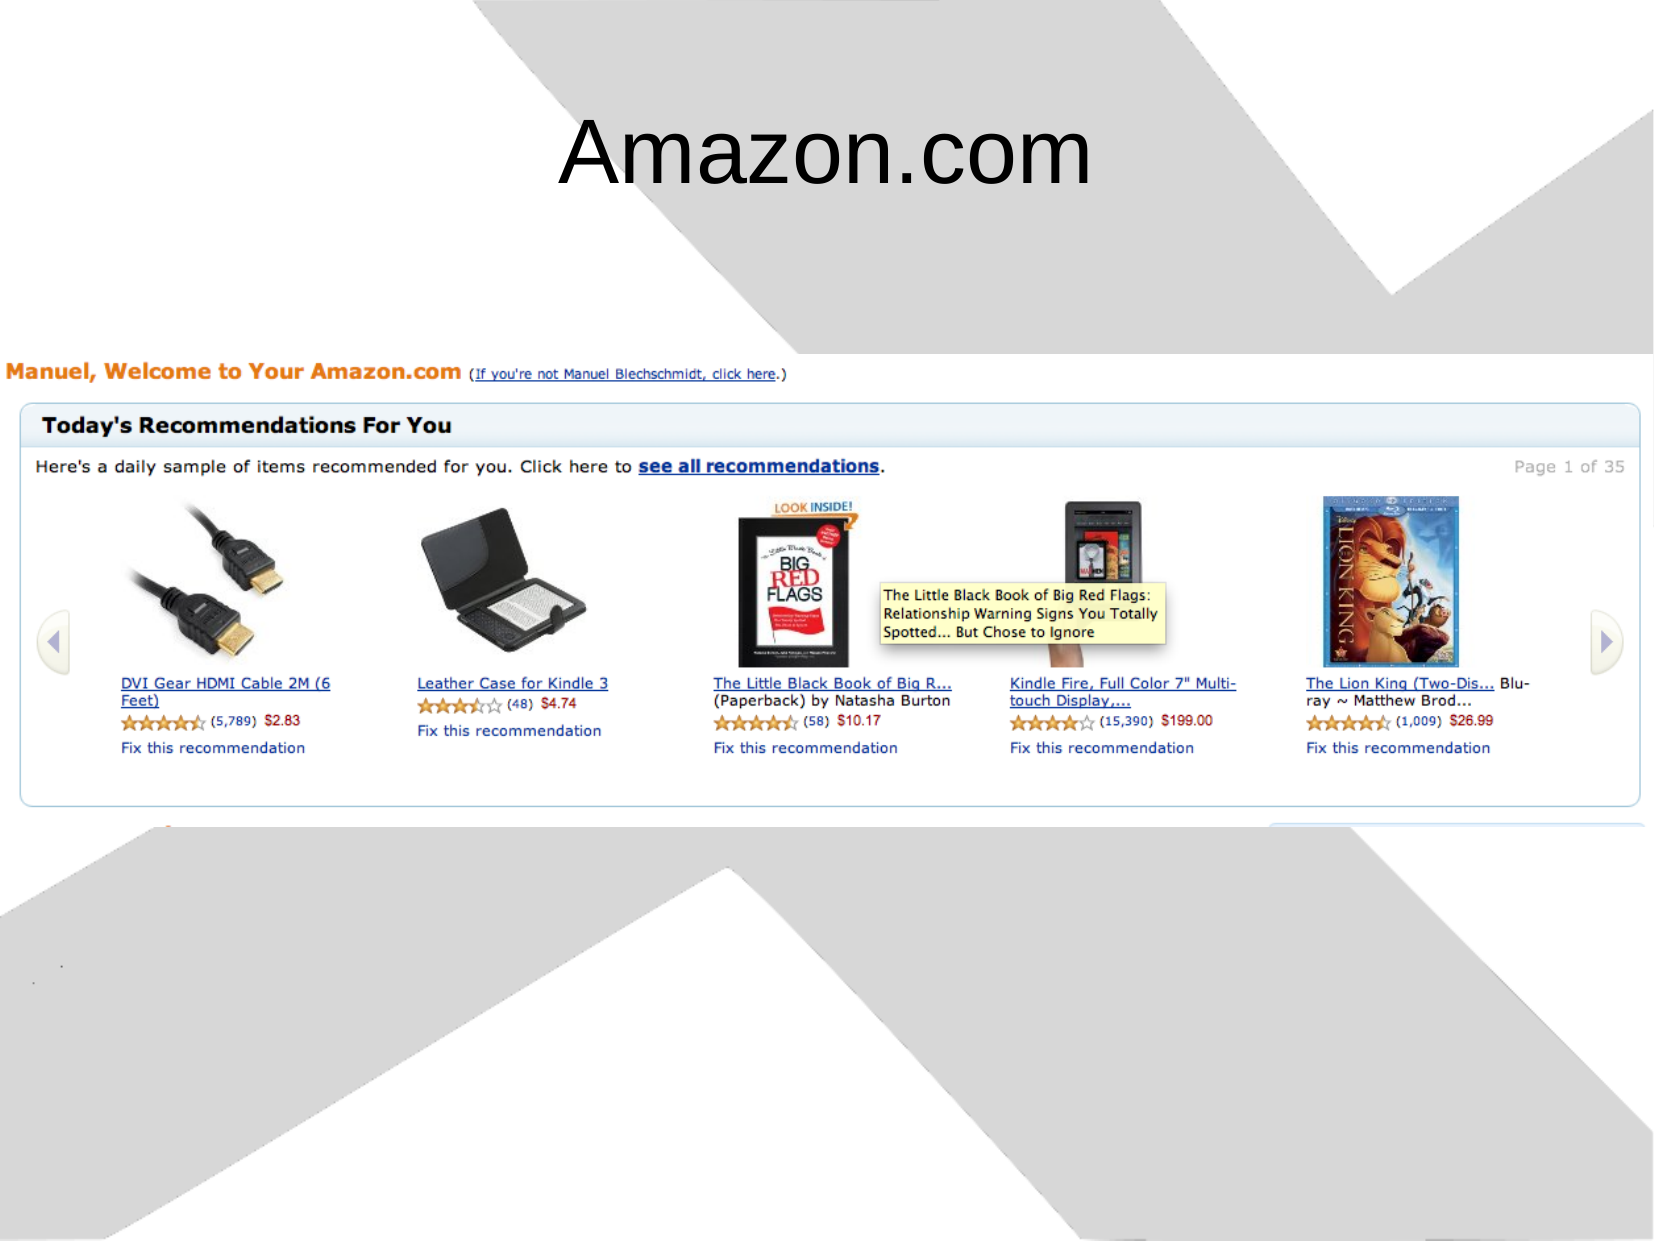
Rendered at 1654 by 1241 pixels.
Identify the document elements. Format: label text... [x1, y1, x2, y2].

picture [0, 0, 1654, 1241]
title Amazon.com [82, 49, 1571, 257]
